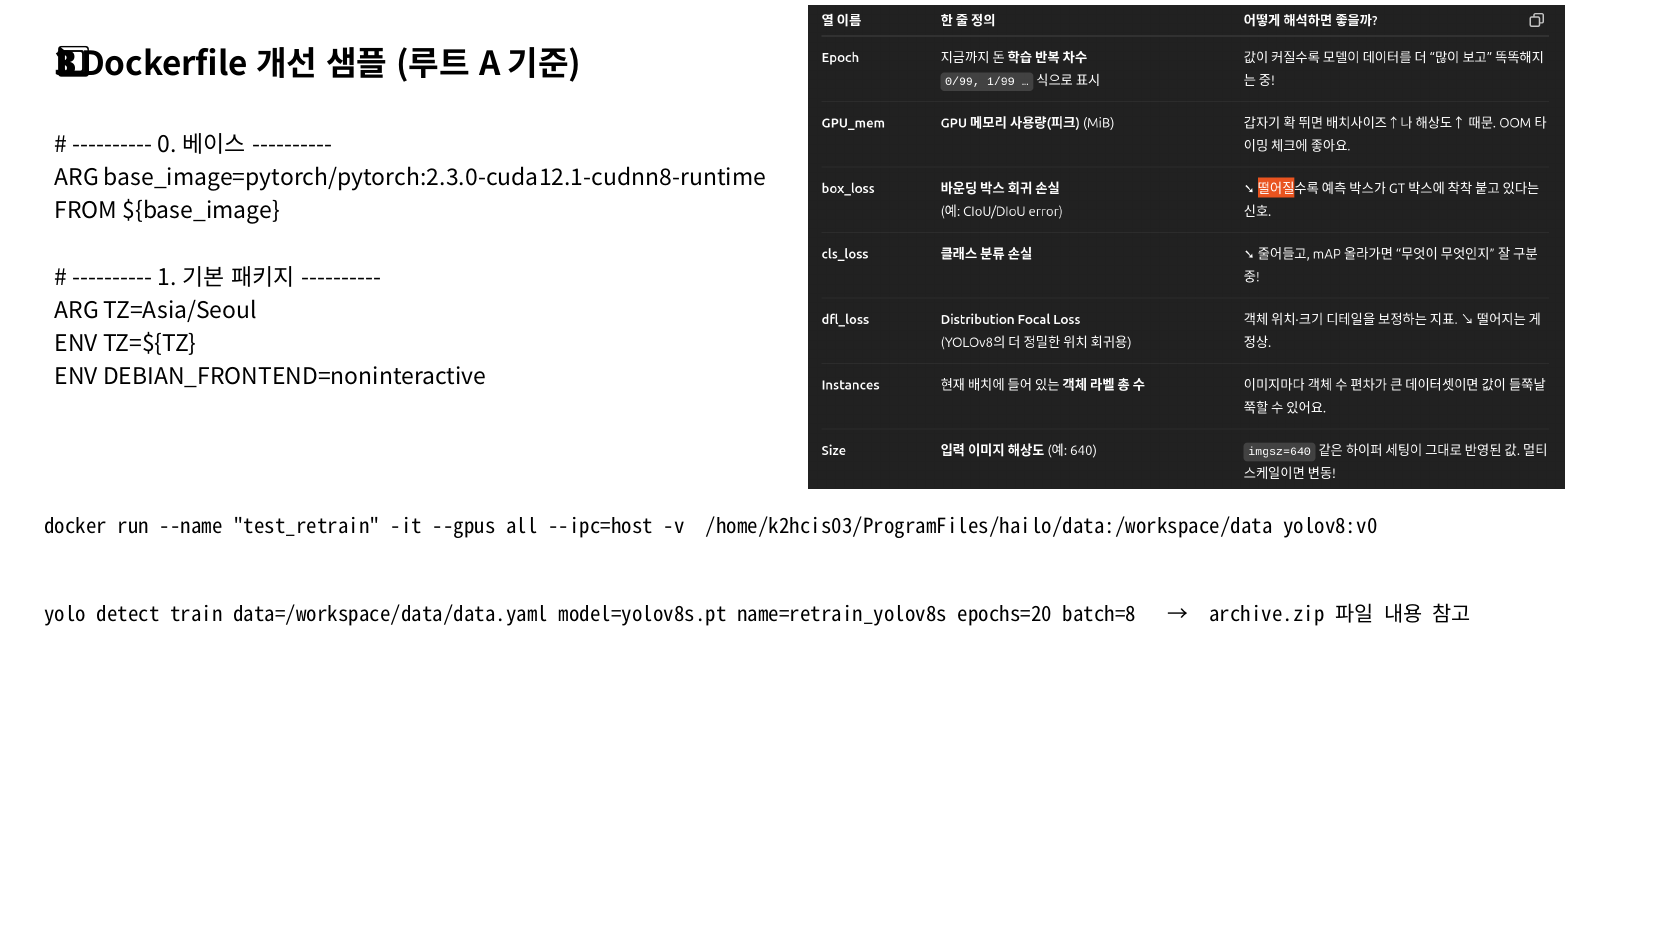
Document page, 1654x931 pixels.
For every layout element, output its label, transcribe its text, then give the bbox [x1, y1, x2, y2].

text_box 3️⃣ Dockerfile 개선 샘플 (루트 A 기준) [39, 29, 621, 118]
text_box docker run --name "test_retrain" -it --gpus all --ipc=host -v /home/k2hcis03/ProgramFiles/hailo/data:/workspace/data yolov8:v0 [29, 501, 1595, 577]
text_box # ---------- 0. 베이스 ---------- ARG base_image=pytorch/pytorch:2.3.0-cuda12.1-cudnn8-runtime FROM ${base_image} # ---------- 1. 기본 패키지 ---------- ARG TZ=Asia/Seoul ENV TZ=${TZ} ENV DEBIAN_FRONTEND=noninteractive [39, 118, 808, 399]
picture [808, 5, 1565, 489]
text_box yolo detect train data=/workspace/data/data.yaml model=yolov8s.pt name=retrain_yolov8s epochs=20 batch=8 → archive.zip 파일 내용 참고 [29, 590, 1536, 636]
